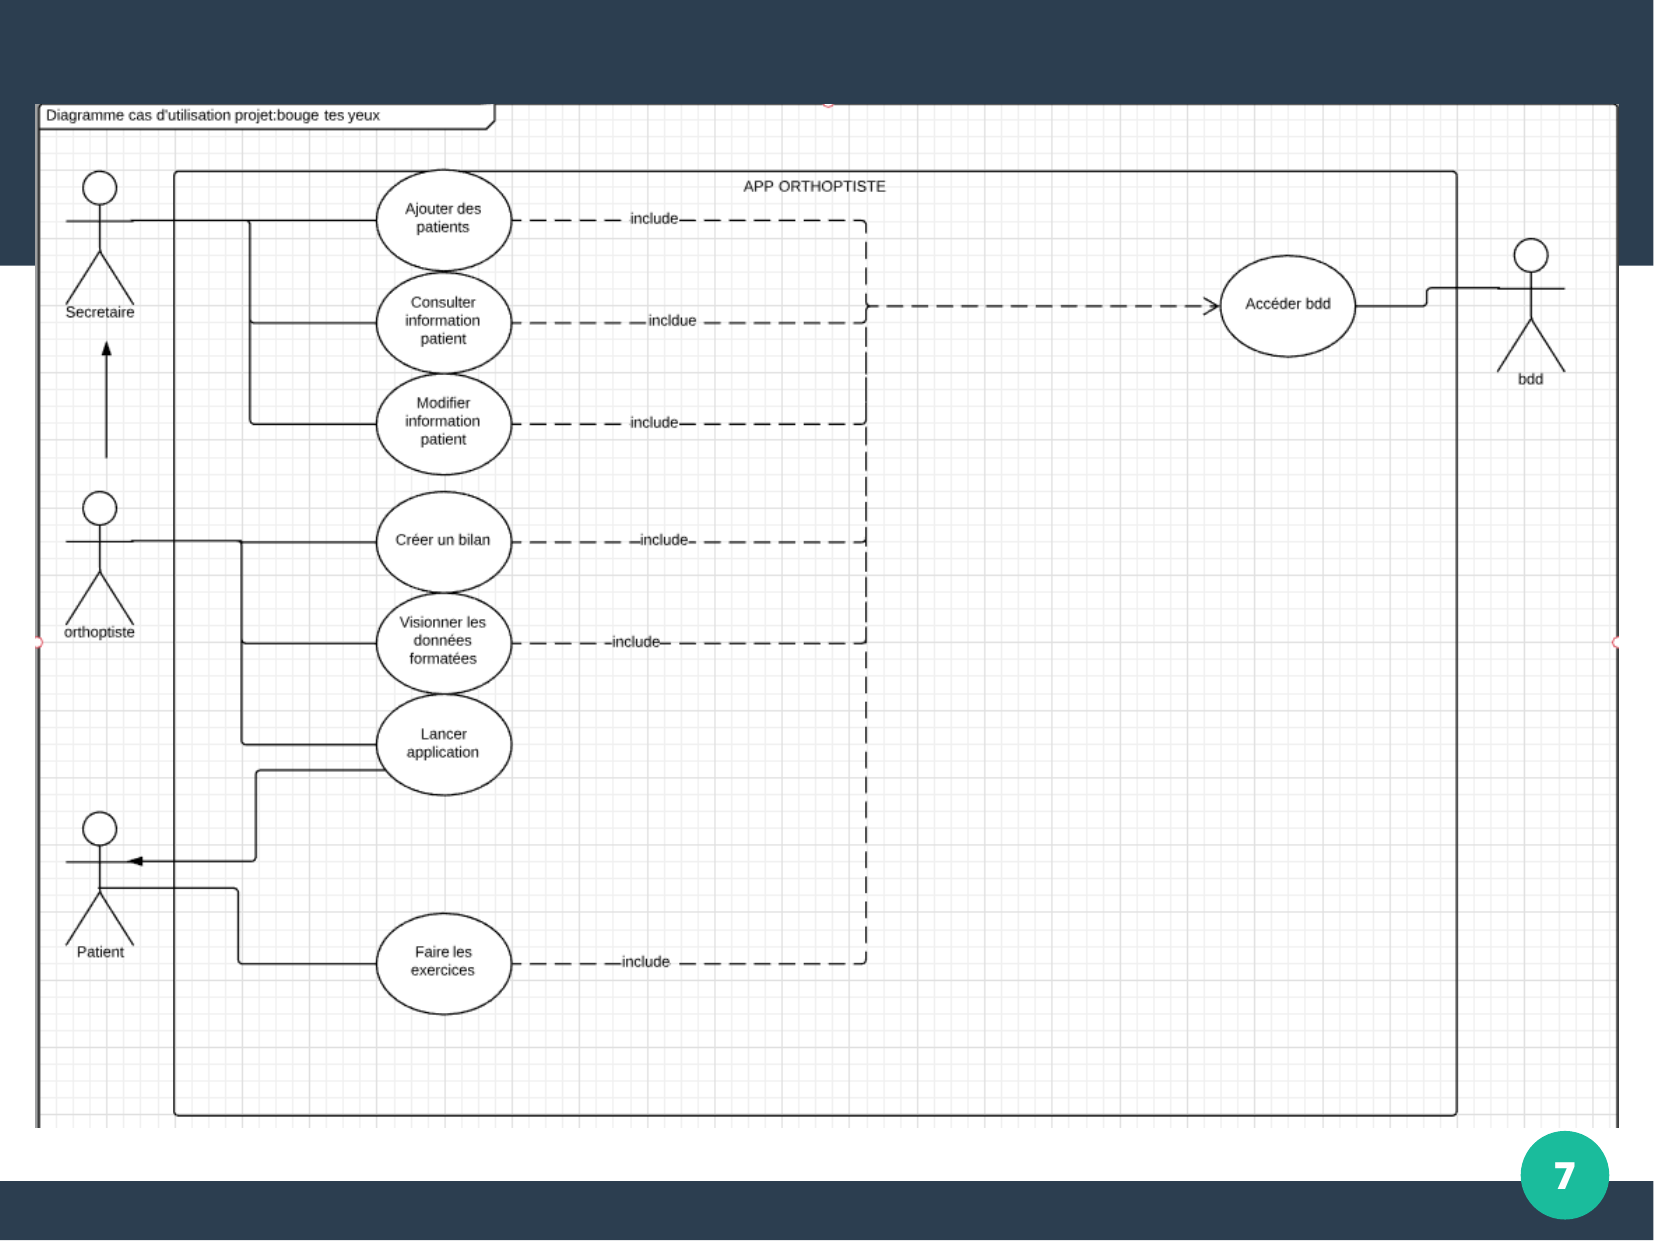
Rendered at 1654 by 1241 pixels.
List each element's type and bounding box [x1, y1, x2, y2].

picture [35, 104, 1619, 1128]
